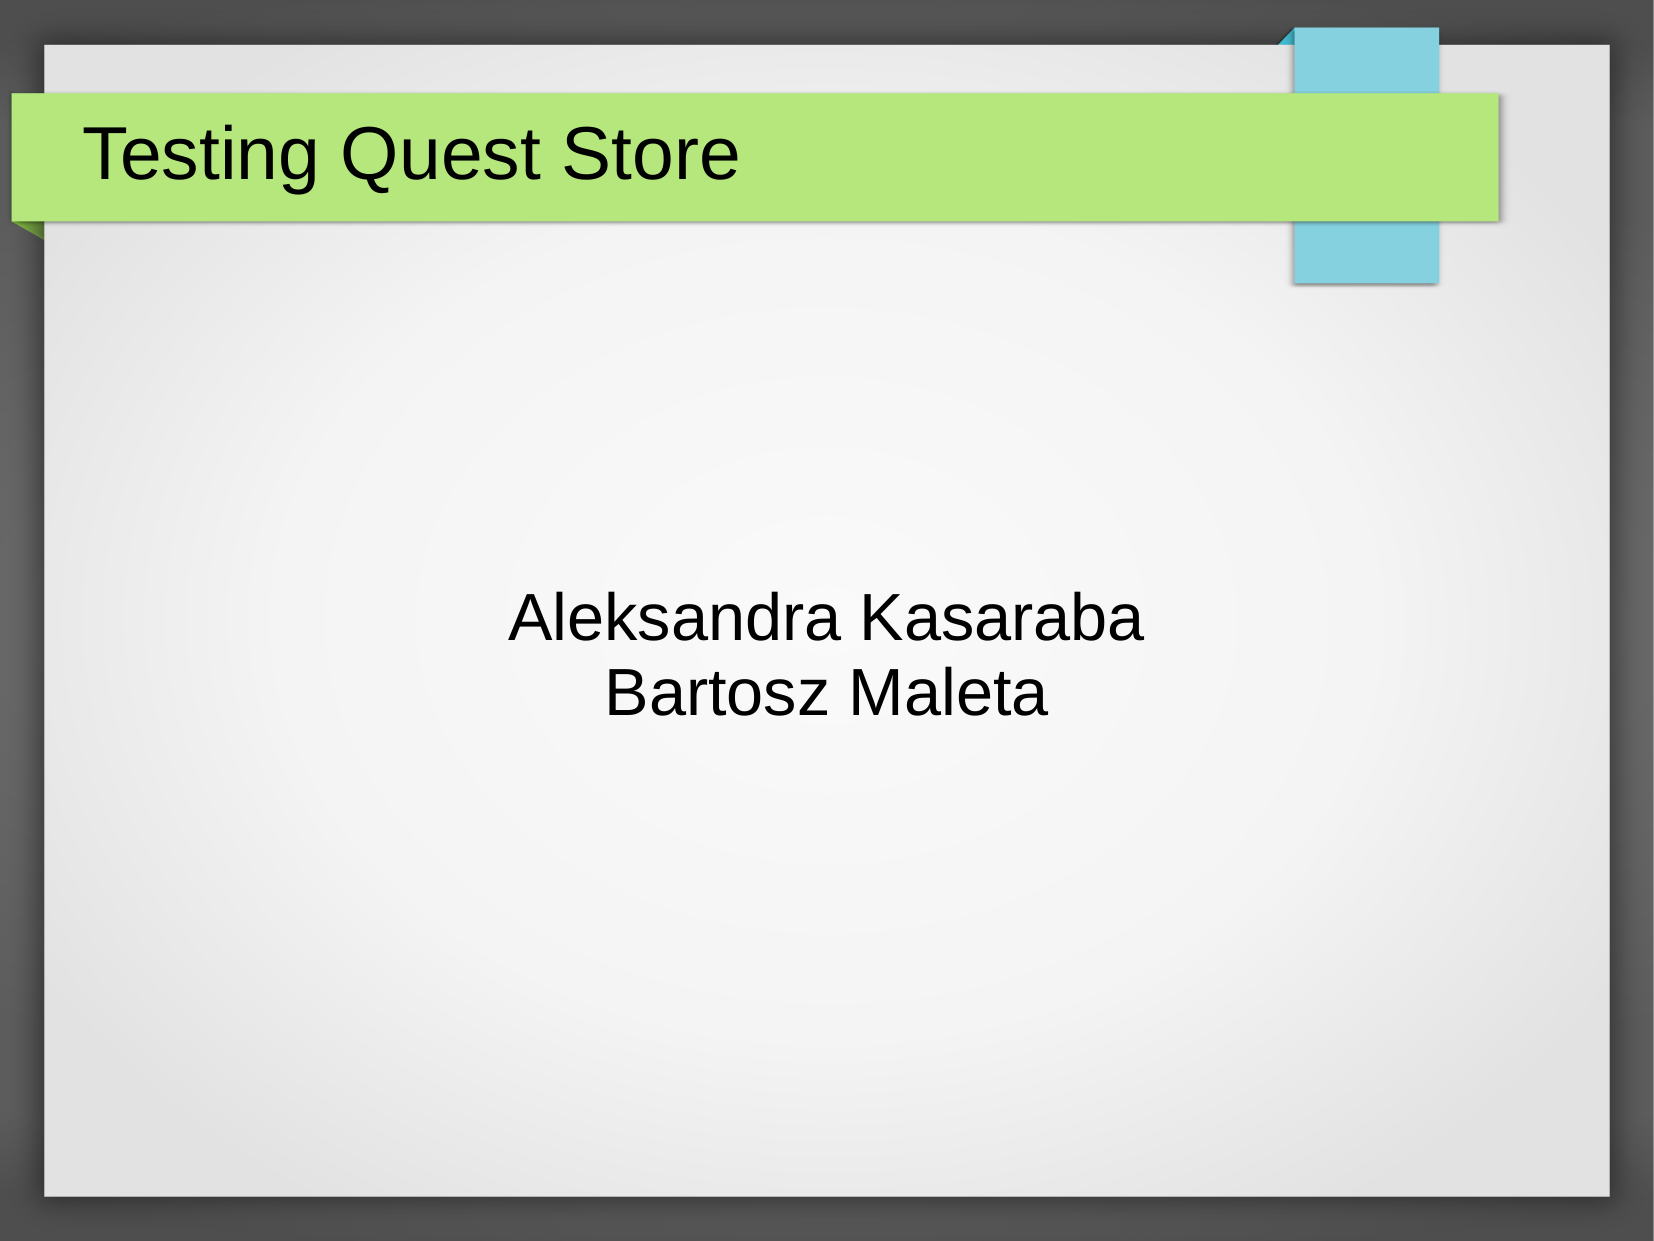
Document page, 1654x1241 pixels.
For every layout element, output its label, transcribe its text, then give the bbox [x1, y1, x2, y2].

title Testing Quest Store [82, 94, 1264, 213]
picture [0, 0, 1654, 1241]
subtitle Aleksandra Kasaraba Bartosz Maleta [82, 295, 1571, 1015]
